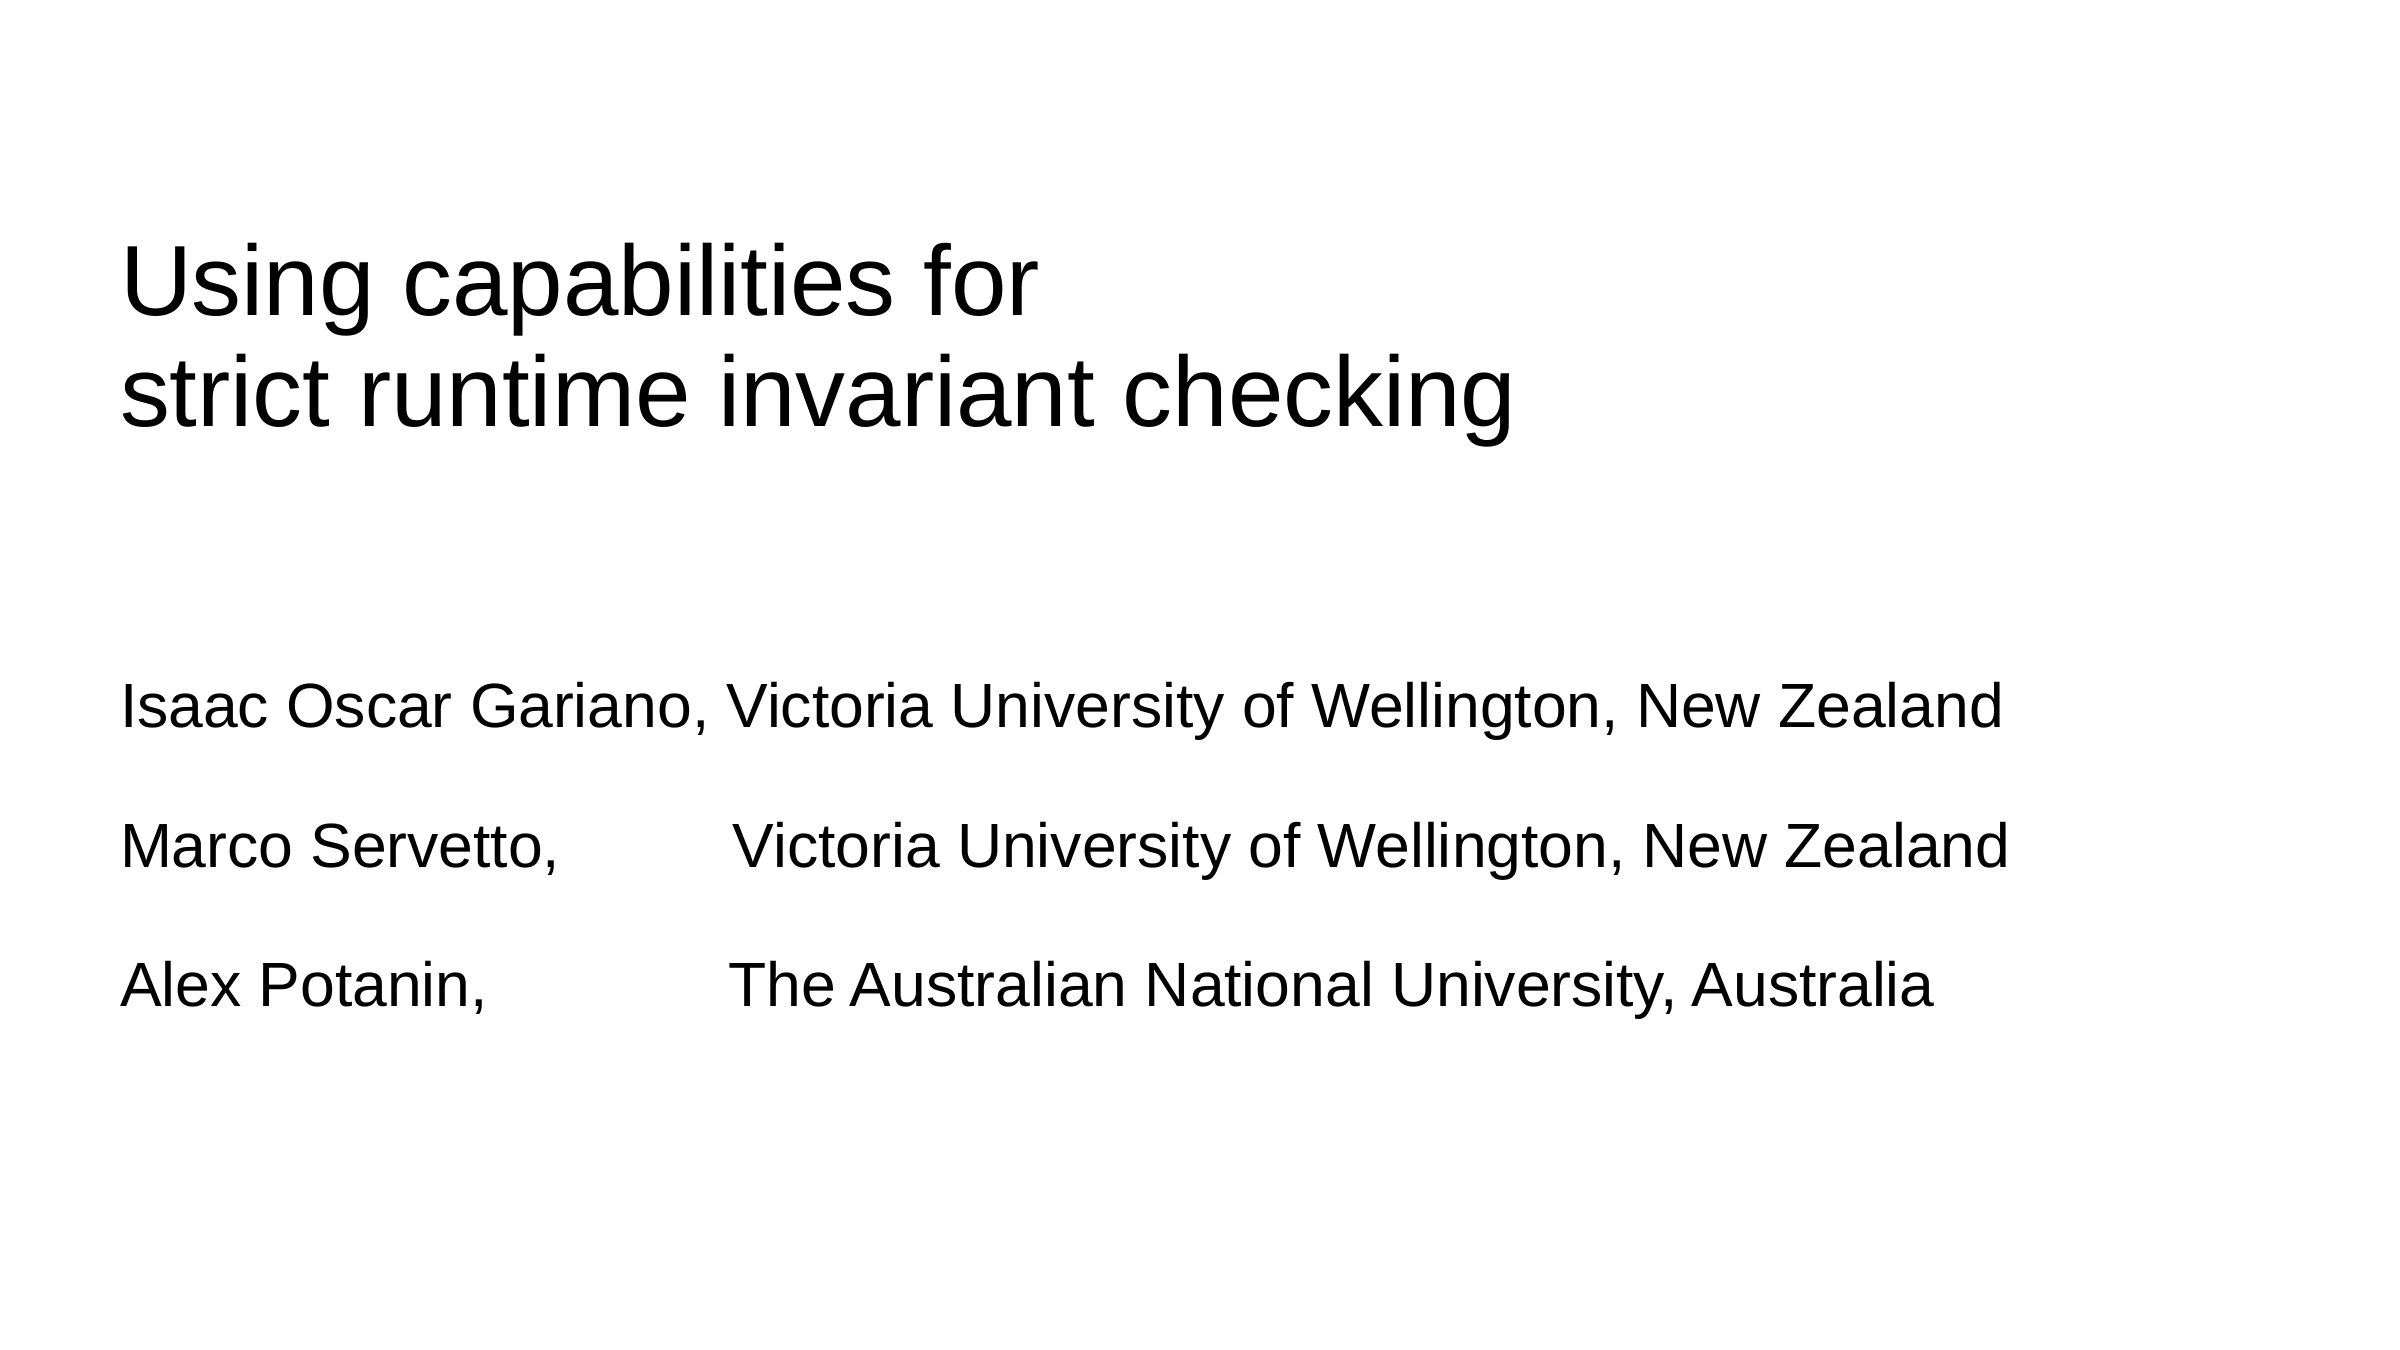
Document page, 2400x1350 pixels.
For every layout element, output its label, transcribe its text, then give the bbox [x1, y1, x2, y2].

title Using capabilities for strict runtime invariant checking Isaac Oscar Gariano, Victoria University of Wellington, New Zealand Marco Servetto, Victoria University of Wellington, New Zealand Alex Potanin, The Australian National University, Australia [120, 15, 2280, 1231]
